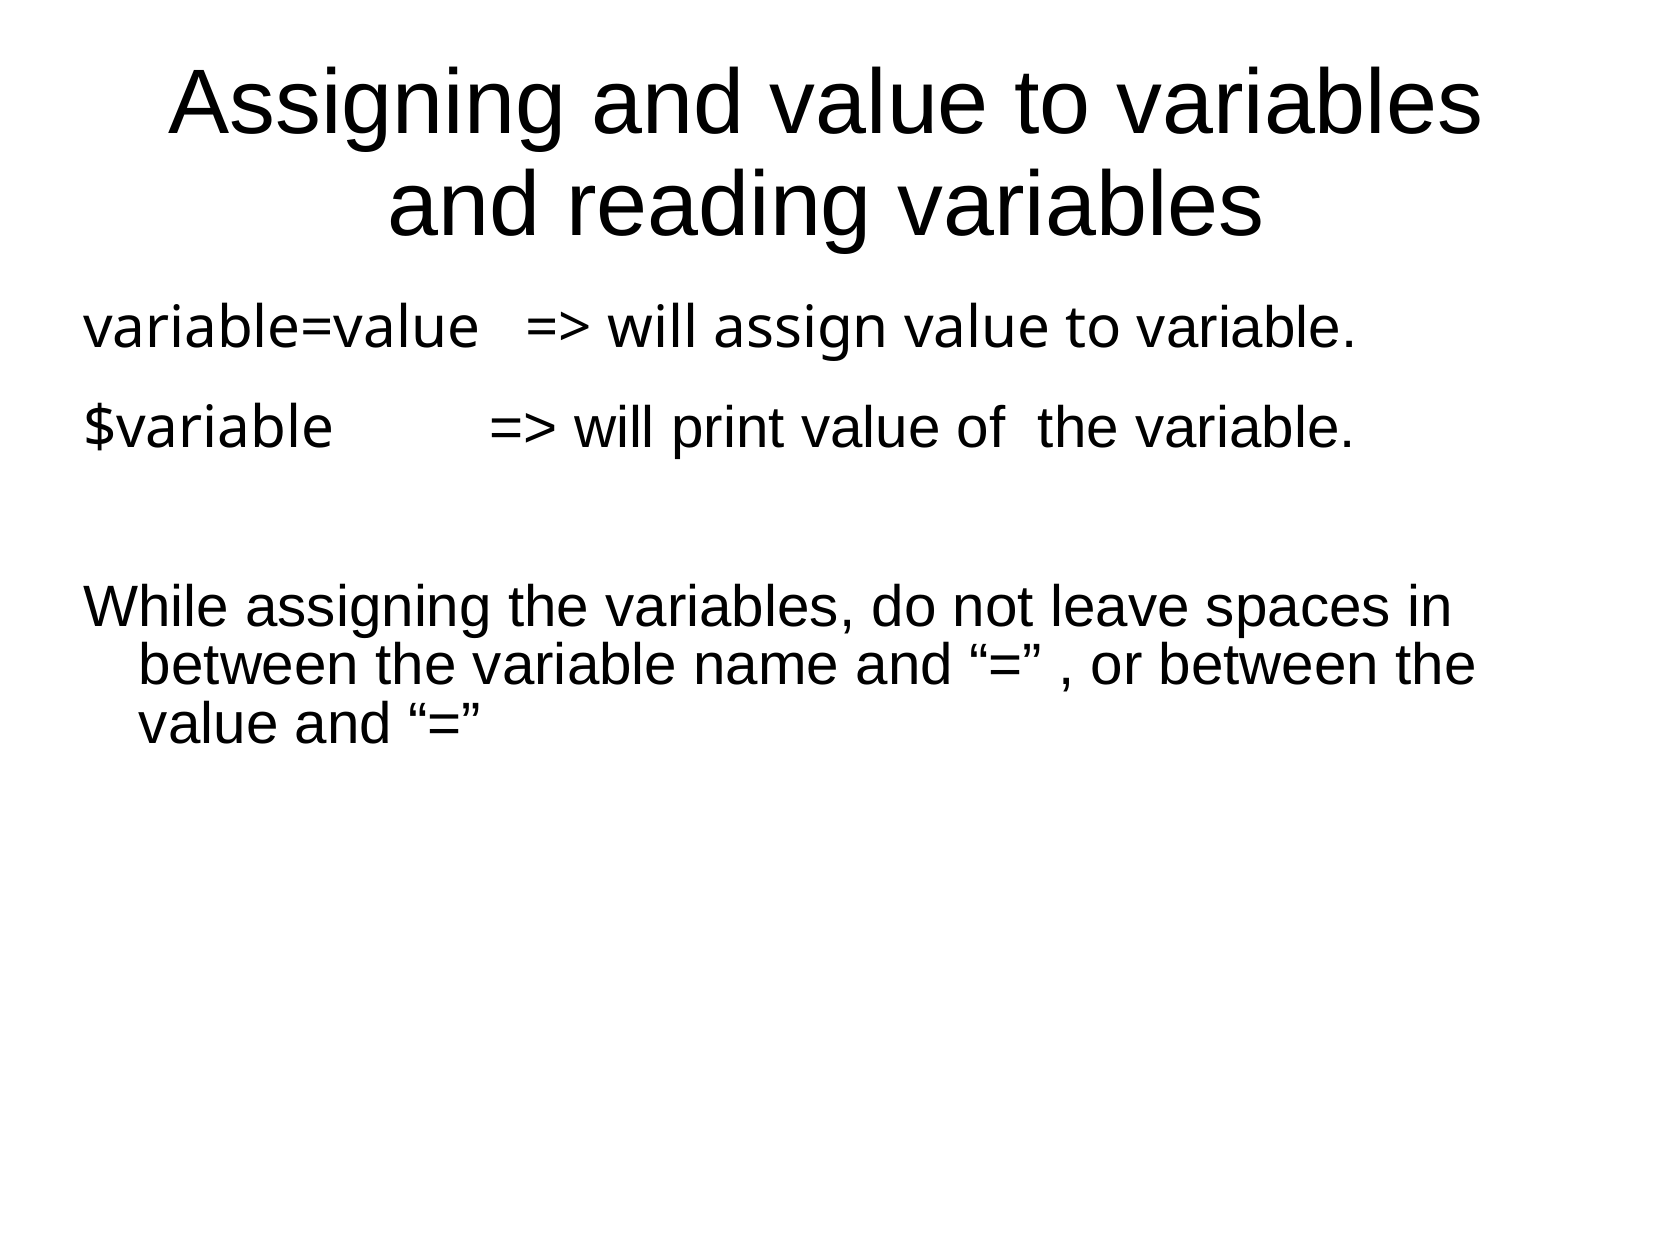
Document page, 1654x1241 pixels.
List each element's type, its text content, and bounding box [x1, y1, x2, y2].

title Assigning and value to variables and reading variables [82, 49, 1571, 257]
list variable=value => will assign value to variable. $variable => will print value of the variable. While assigning the variables, do not leave spaces in between the variable name and “=” , or between the value and “=” [82, 290, 1571, 1010]
